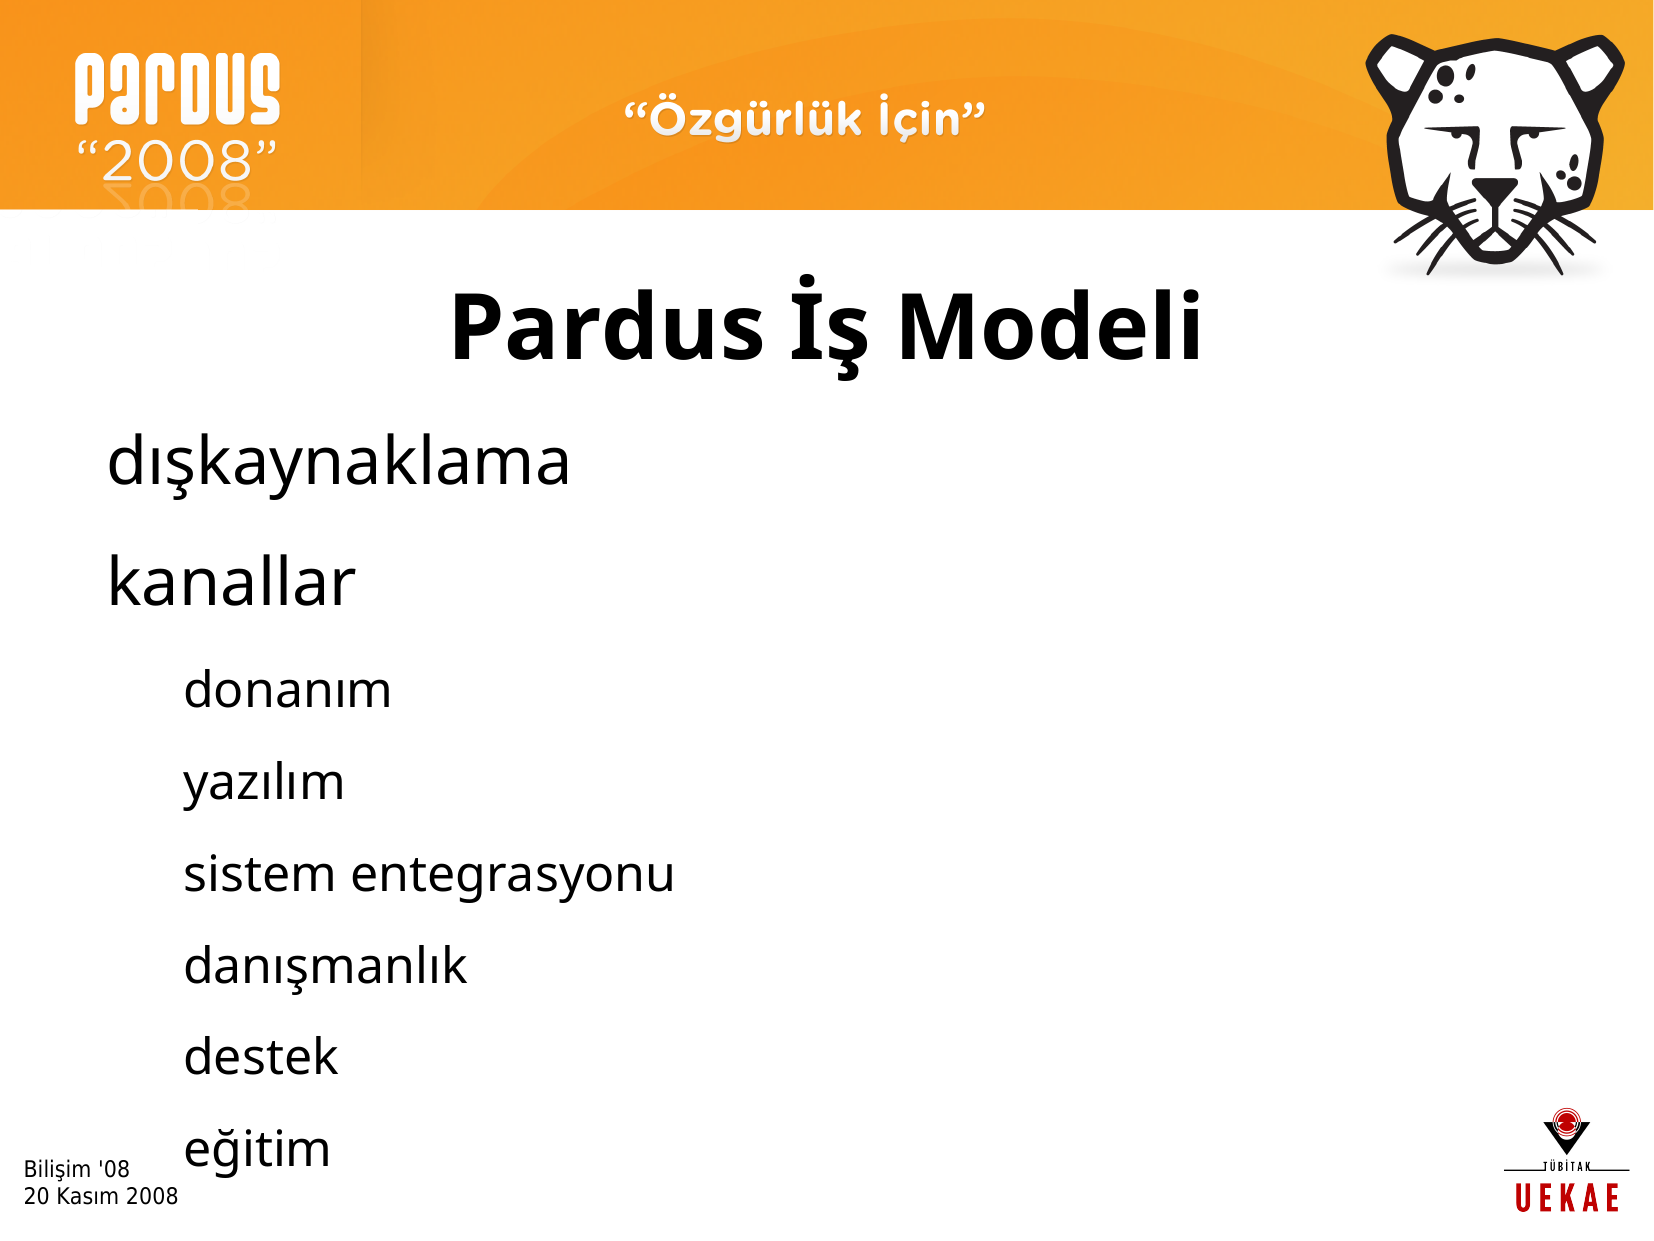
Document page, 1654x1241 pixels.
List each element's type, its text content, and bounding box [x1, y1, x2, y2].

picture [0, 0, 1654, 293]
list dışkaynaklama kanallar donanım yazılım sistem entegrasyonu danışmanlık destek eğitim [88, 413, 1571, 1096]
picture [1500, 1104, 1634, 1215]
title Pardus İş Modeli [82, 220, 1571, 428]
